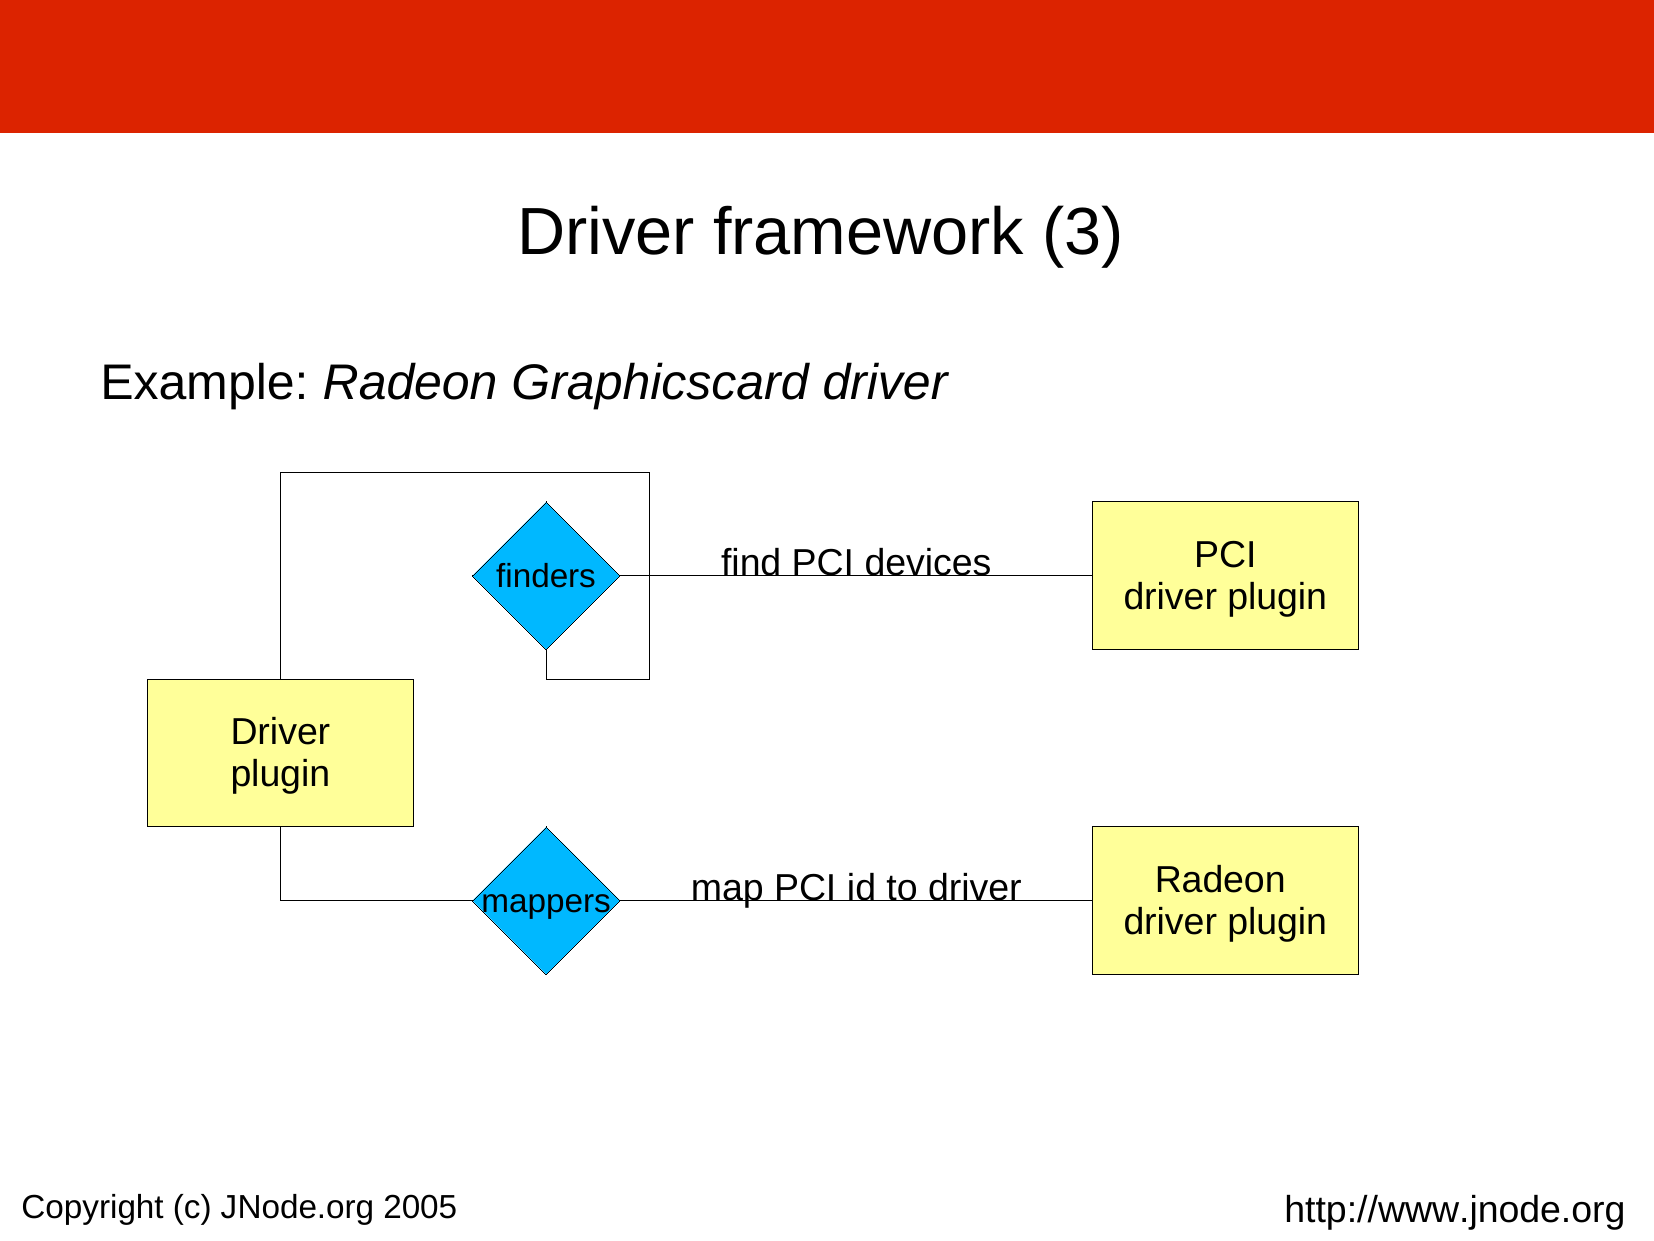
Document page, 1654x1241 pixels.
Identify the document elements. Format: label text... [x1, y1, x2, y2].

title Driver framework (3) [76, 147, 1565, 316]
list Example: Radeon Graphicscard driver [82, 354, 1571, 1094]
